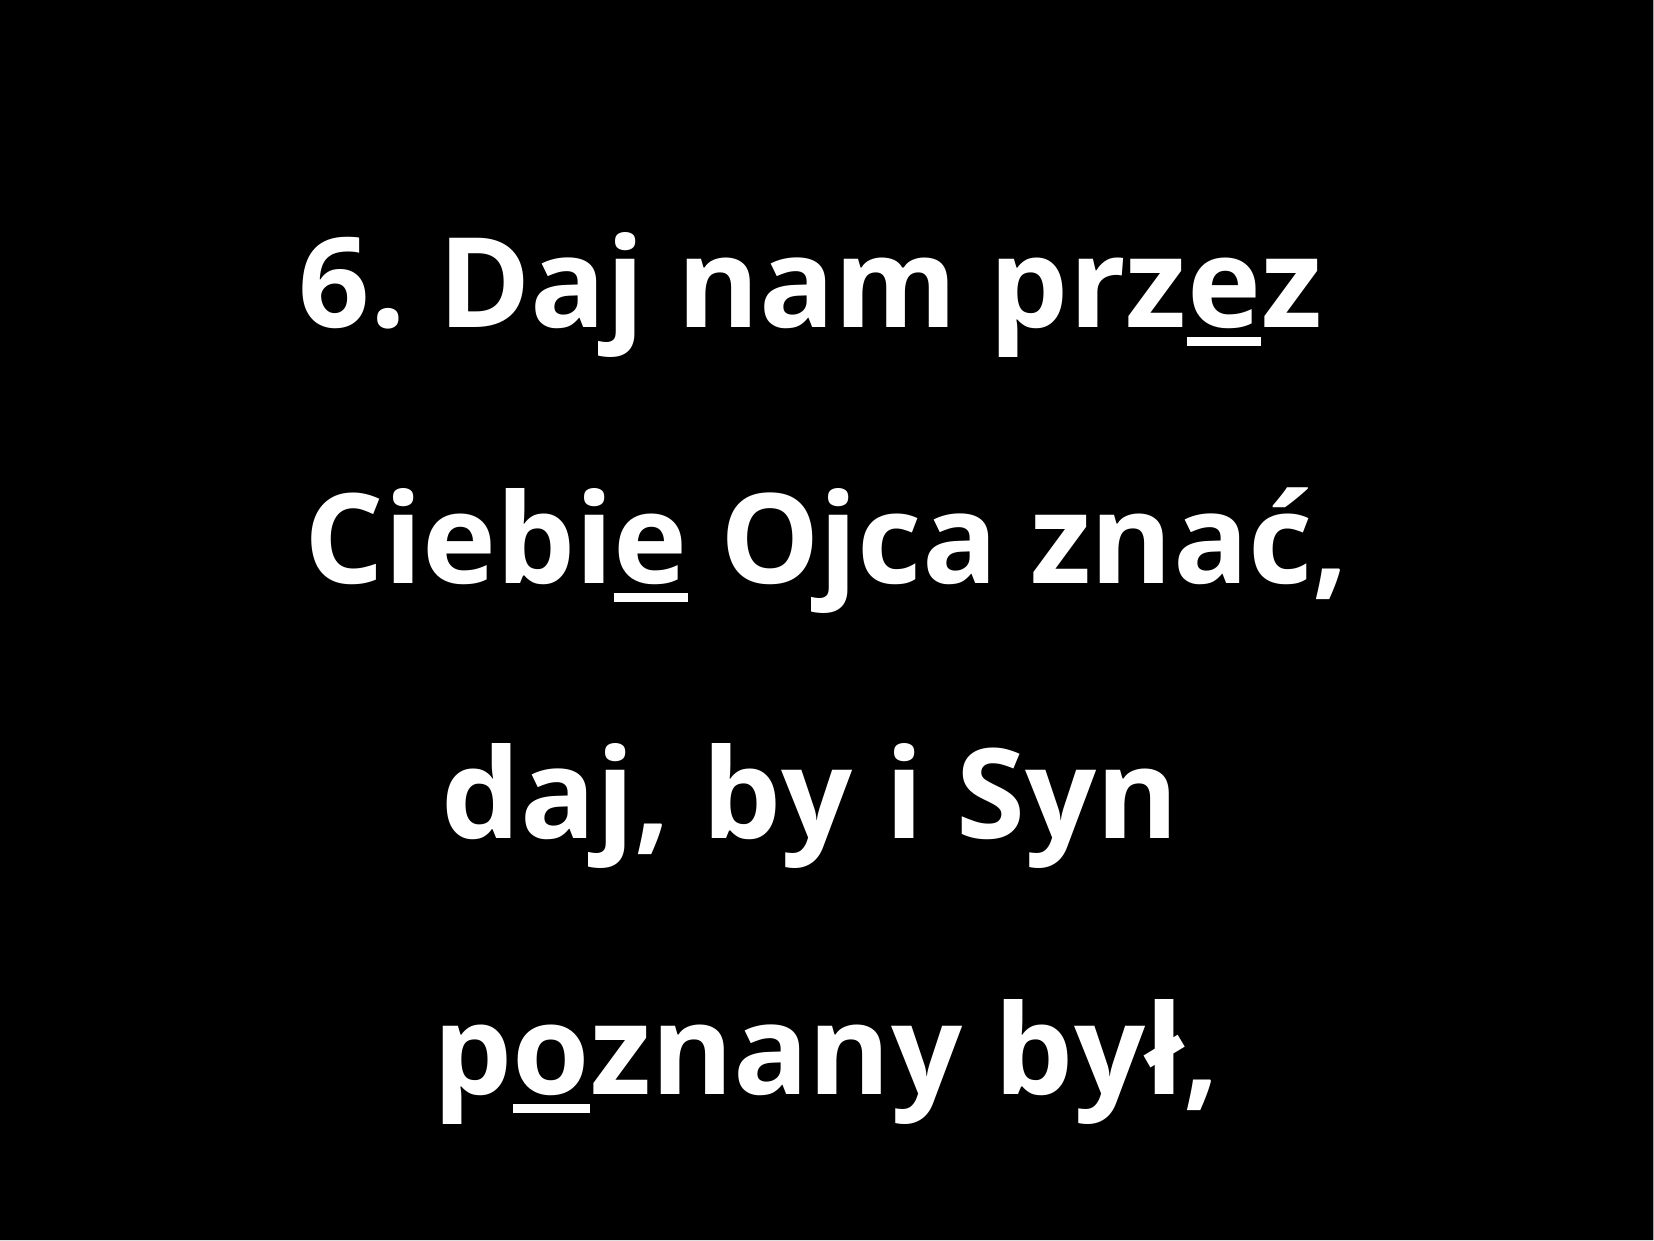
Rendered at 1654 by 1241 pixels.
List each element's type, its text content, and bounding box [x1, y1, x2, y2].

title 6. Daj nam przez Ciebie Ojca znać, daj, by i Syn poznany był, [0, 0, 1654, 1241]
